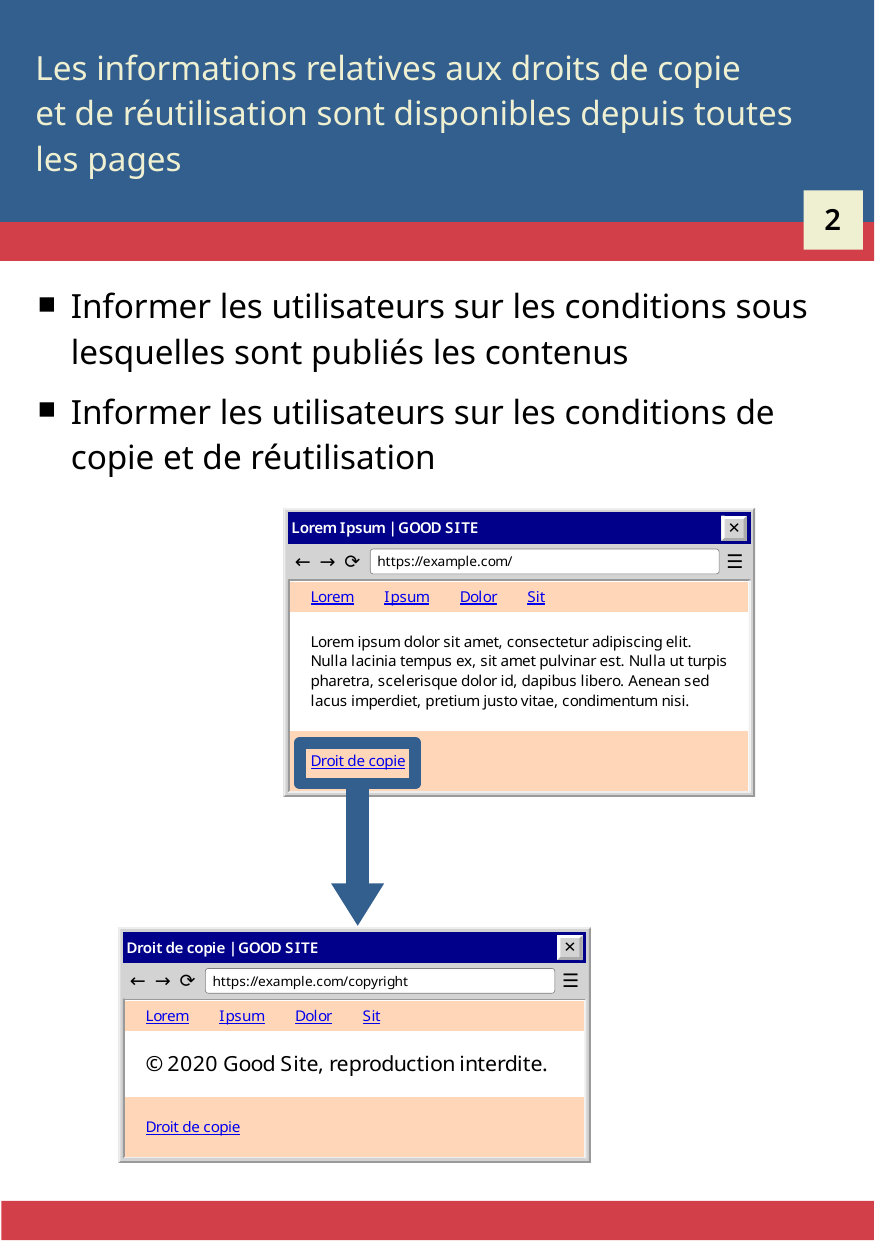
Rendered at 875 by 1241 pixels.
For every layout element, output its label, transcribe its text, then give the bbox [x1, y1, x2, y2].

text_box 2 [803, 188, 863, 249]
picture [283, 507, 756, 798]
list Informer les utilisateurs sur les conditions sous lesquelles sont publiés les contenus Informer les utilisateurs sur les conditions de copie et de réutilisation [23, 283, 839, 1111]
picture [306, 749, 409, 778]
picture [118, 927, 591, 1163]
title Les informations relatives aux droits de copie et de réutilisation sont disponibles depuis toutes les pages [35, 13, 839, 213]
